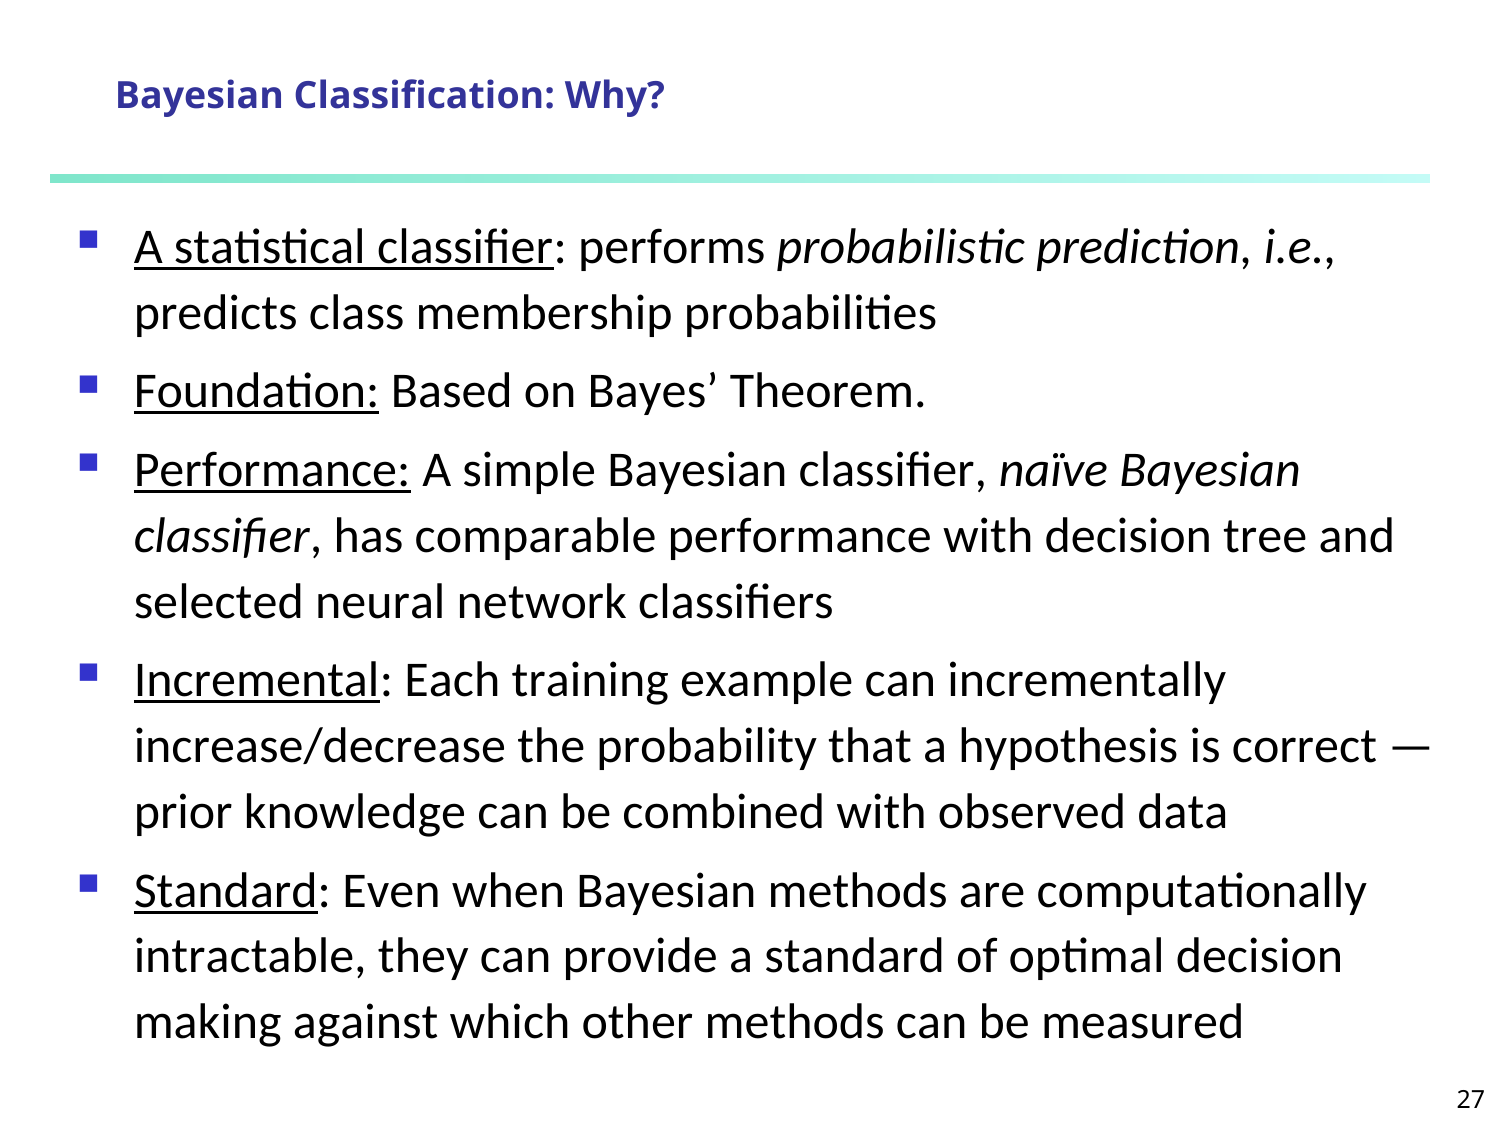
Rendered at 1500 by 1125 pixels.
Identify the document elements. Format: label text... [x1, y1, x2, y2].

list A statistical classifier: performs probabilistic prediction, i.e., predicts class membership probabilities Foundation: Based on Bayes’ Theorem. Performance: A simple Bayesian classifier, naïve Bayesian classifier, has comparable performance with decision tree and selected neural network classifiers Incremental: Each training example can incrementally increase/decrease the probability that a hypothesis is correct — prior knowledge can be combined with observed data Standard: Even when Bayesian methods are computationally intractable, they can provide a standard of optimal decision making against which other methods can be measured [62, 199, 1450, 1063]
title Bayesian Classification: Why? [99, 37, 1363, 150]
text_box <number> [1187, 1062, 1500, 1125]
